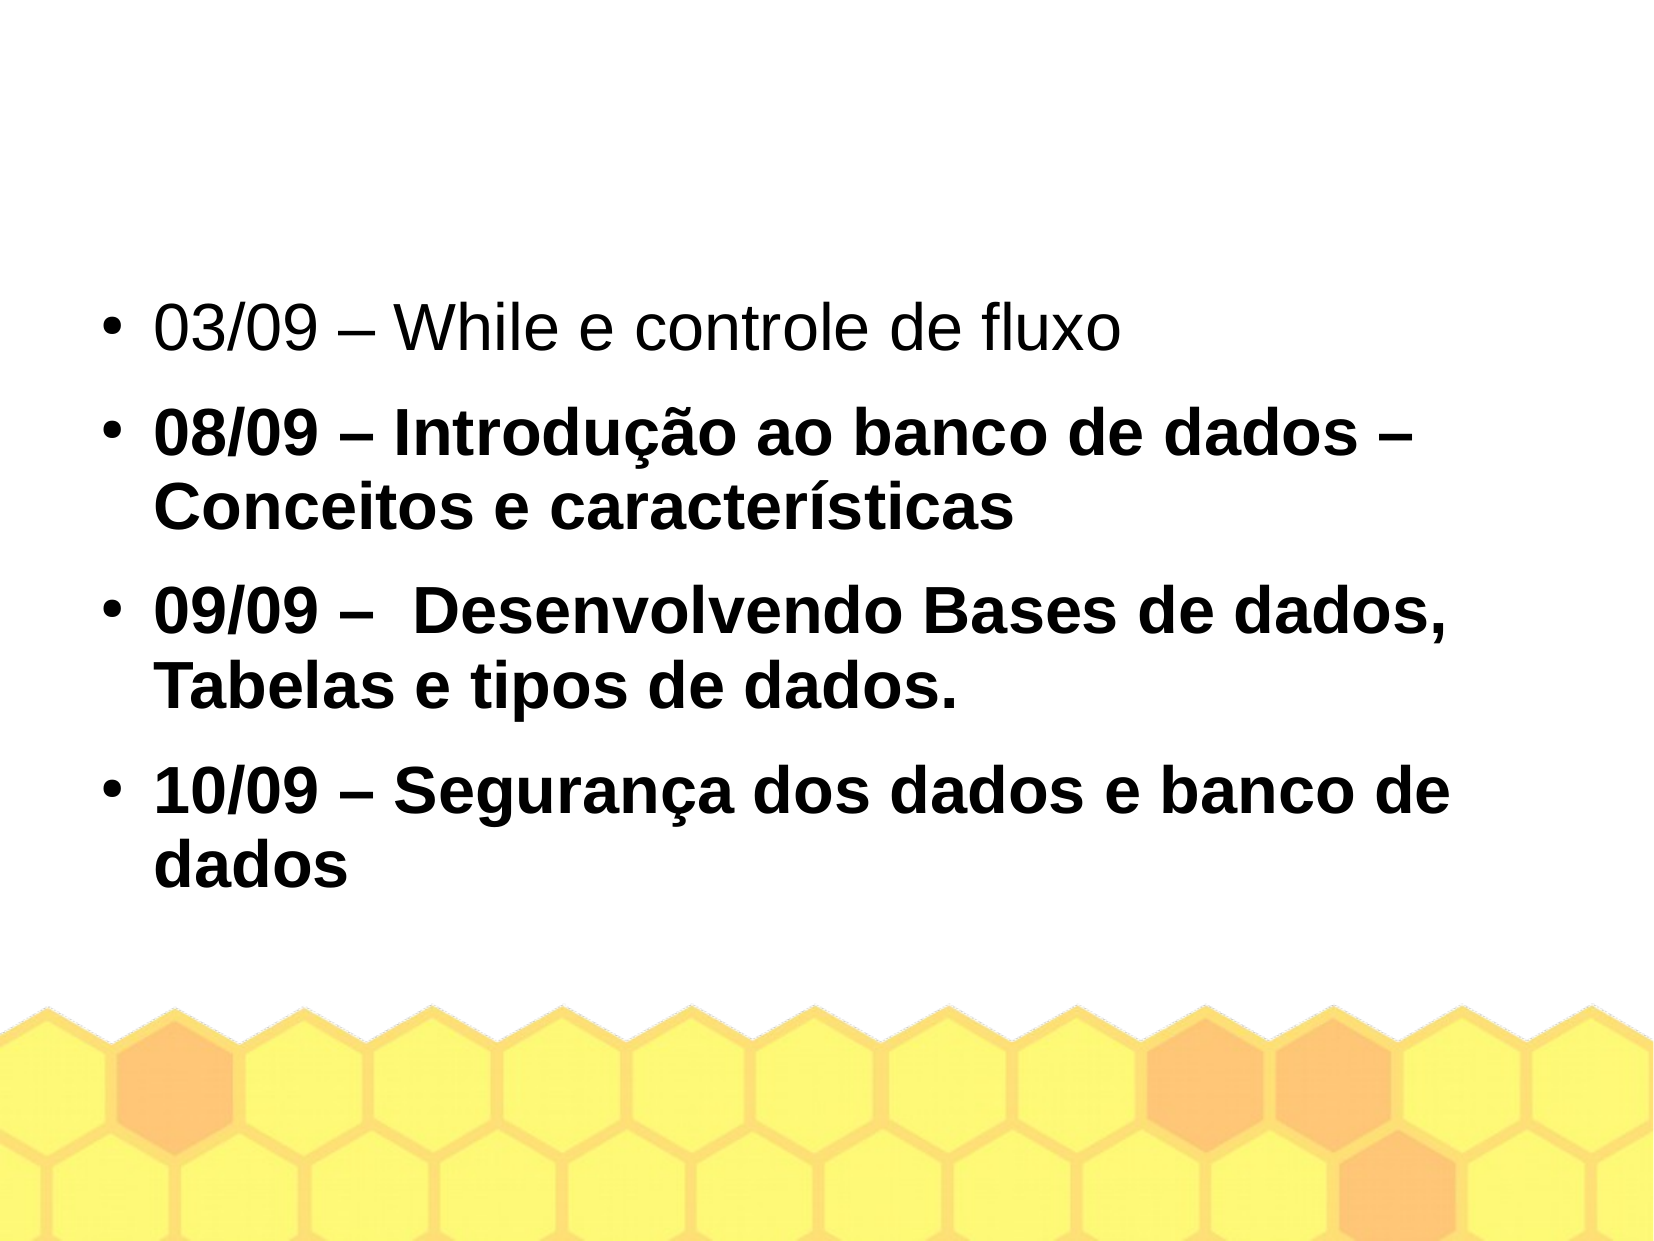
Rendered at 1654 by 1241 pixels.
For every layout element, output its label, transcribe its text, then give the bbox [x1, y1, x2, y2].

picture [0, 1001, 1654, 1241]
list 03/09 – While e controle de fluxo 08/09 – Introdução ao banco de dados – Conceitos e características 09/09 – Desenvolvendo Bases de dados, Tabelas e tipos de dados. 10/09 – Segurança dos dados e banco de dados [82, 290, 1571, 1010]
